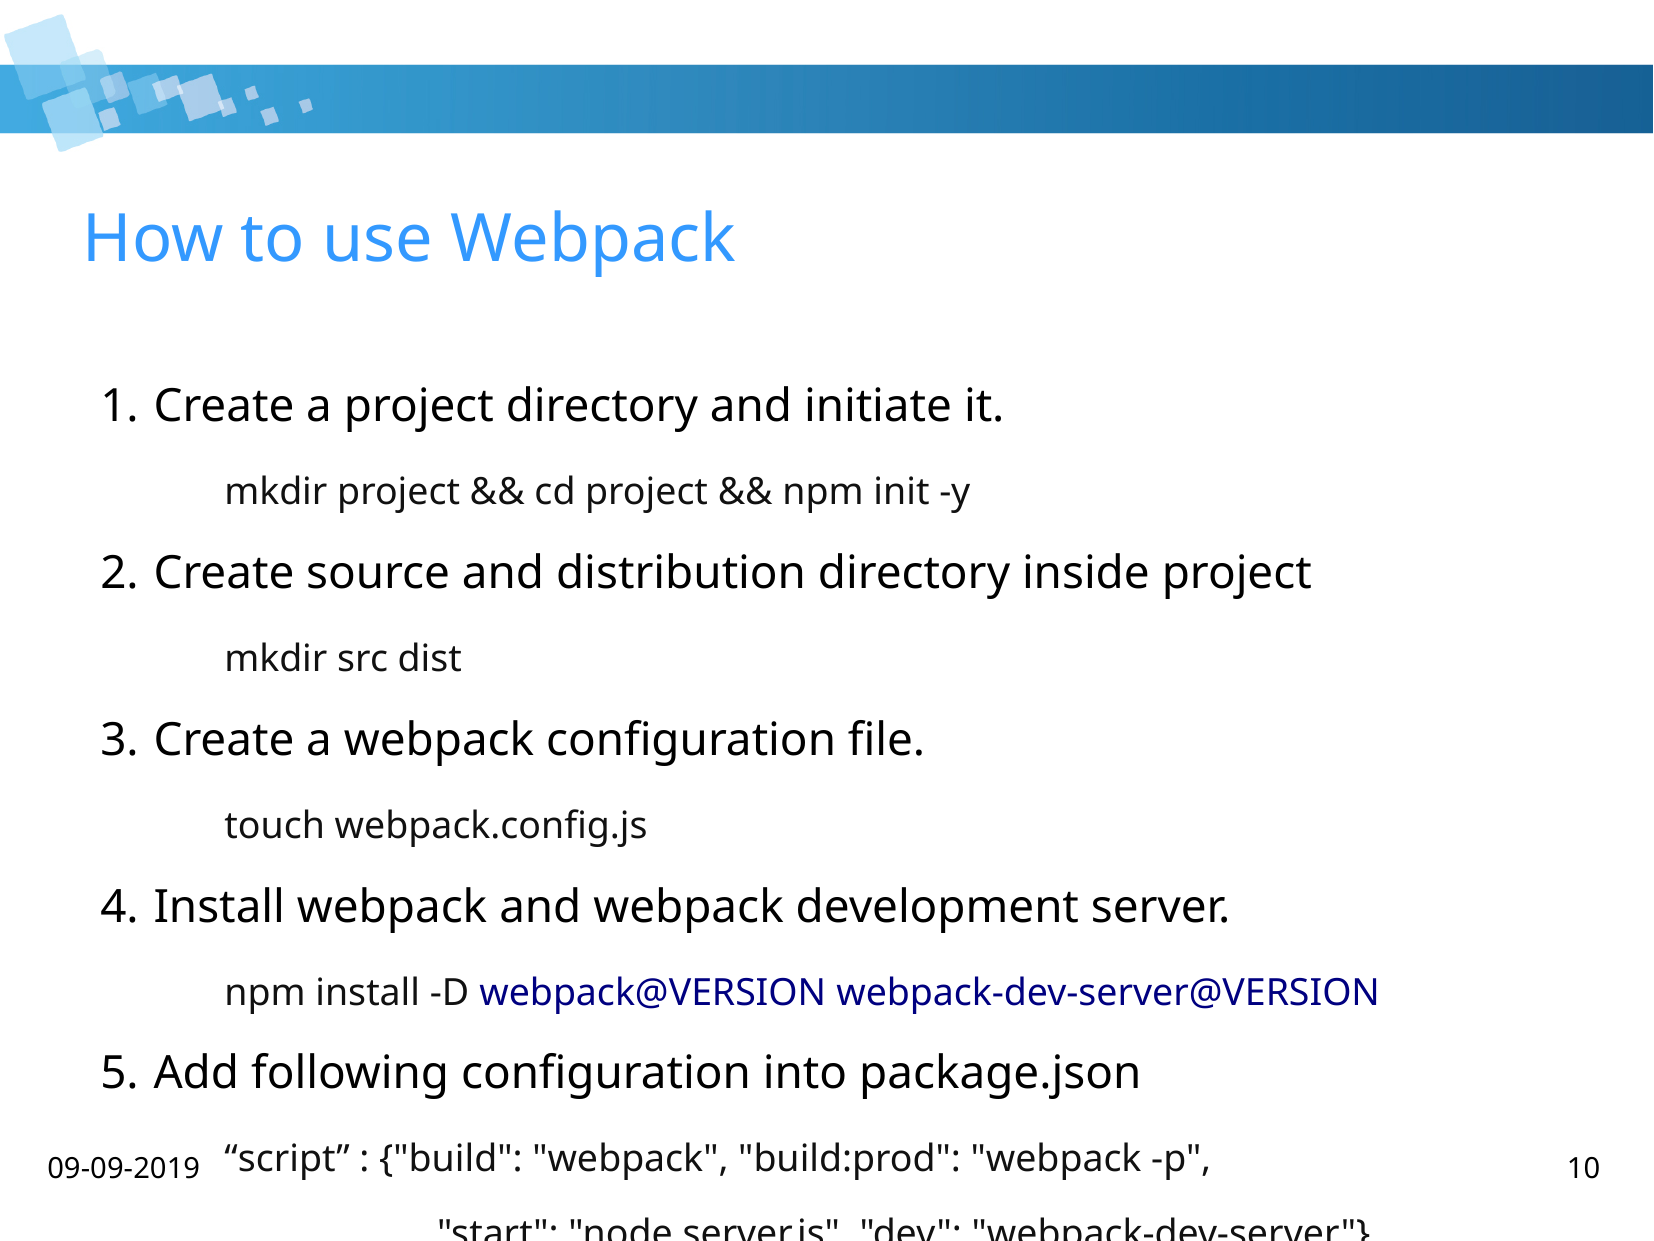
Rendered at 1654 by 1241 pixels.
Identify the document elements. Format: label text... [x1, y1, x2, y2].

list Create a project directory and initiate it. mkdir project && cd project && npm init -y Create source and distribution directory inside project mkdir src dist Create a webpack configuration file. touch webpack.config.js Install webpack and webpack development server. npm install -D webpack@VERSION webpack-dev-server@VERSION Add following configuration into package.json “script” : {"build": "webpack", "build:prod": "webpack -p", "start": "node server.js", "dev": "webpack-dev-server"} [82, 372, 1571, 1167]
picture [1183, 1228, 1193, 1234]
picture [1308, 1228, 1318, 1234]
picture [1043, 1228, 1055, 1238]
picture [657, 1228, 667, 1234]
picture [0, 0, 1653, 1238]
picture [762, 1228, 772, 1234]
picture [610, 1228, 622, 1238]
picture [998, 1230, 1003, 1238]
picture [901, 1228, 911, 1234]
picture [1274, 1227, 1287, 1238]
picture [633, 1228, 645, 1238]
picture [588, 1228, 599, 1238]
picture [1022, 1228, 1032, 1234]
picture [706, 1228, 716, 1234]
picture [1252, 1228, 1262, 1234]
picture [877, 1228, 889, 1238]
picture [1066, 1228, 1078, 1238]
title How to use Webpack [82, 132, 1571, 340]
picture [1159, 1228, 1171, 1238]
